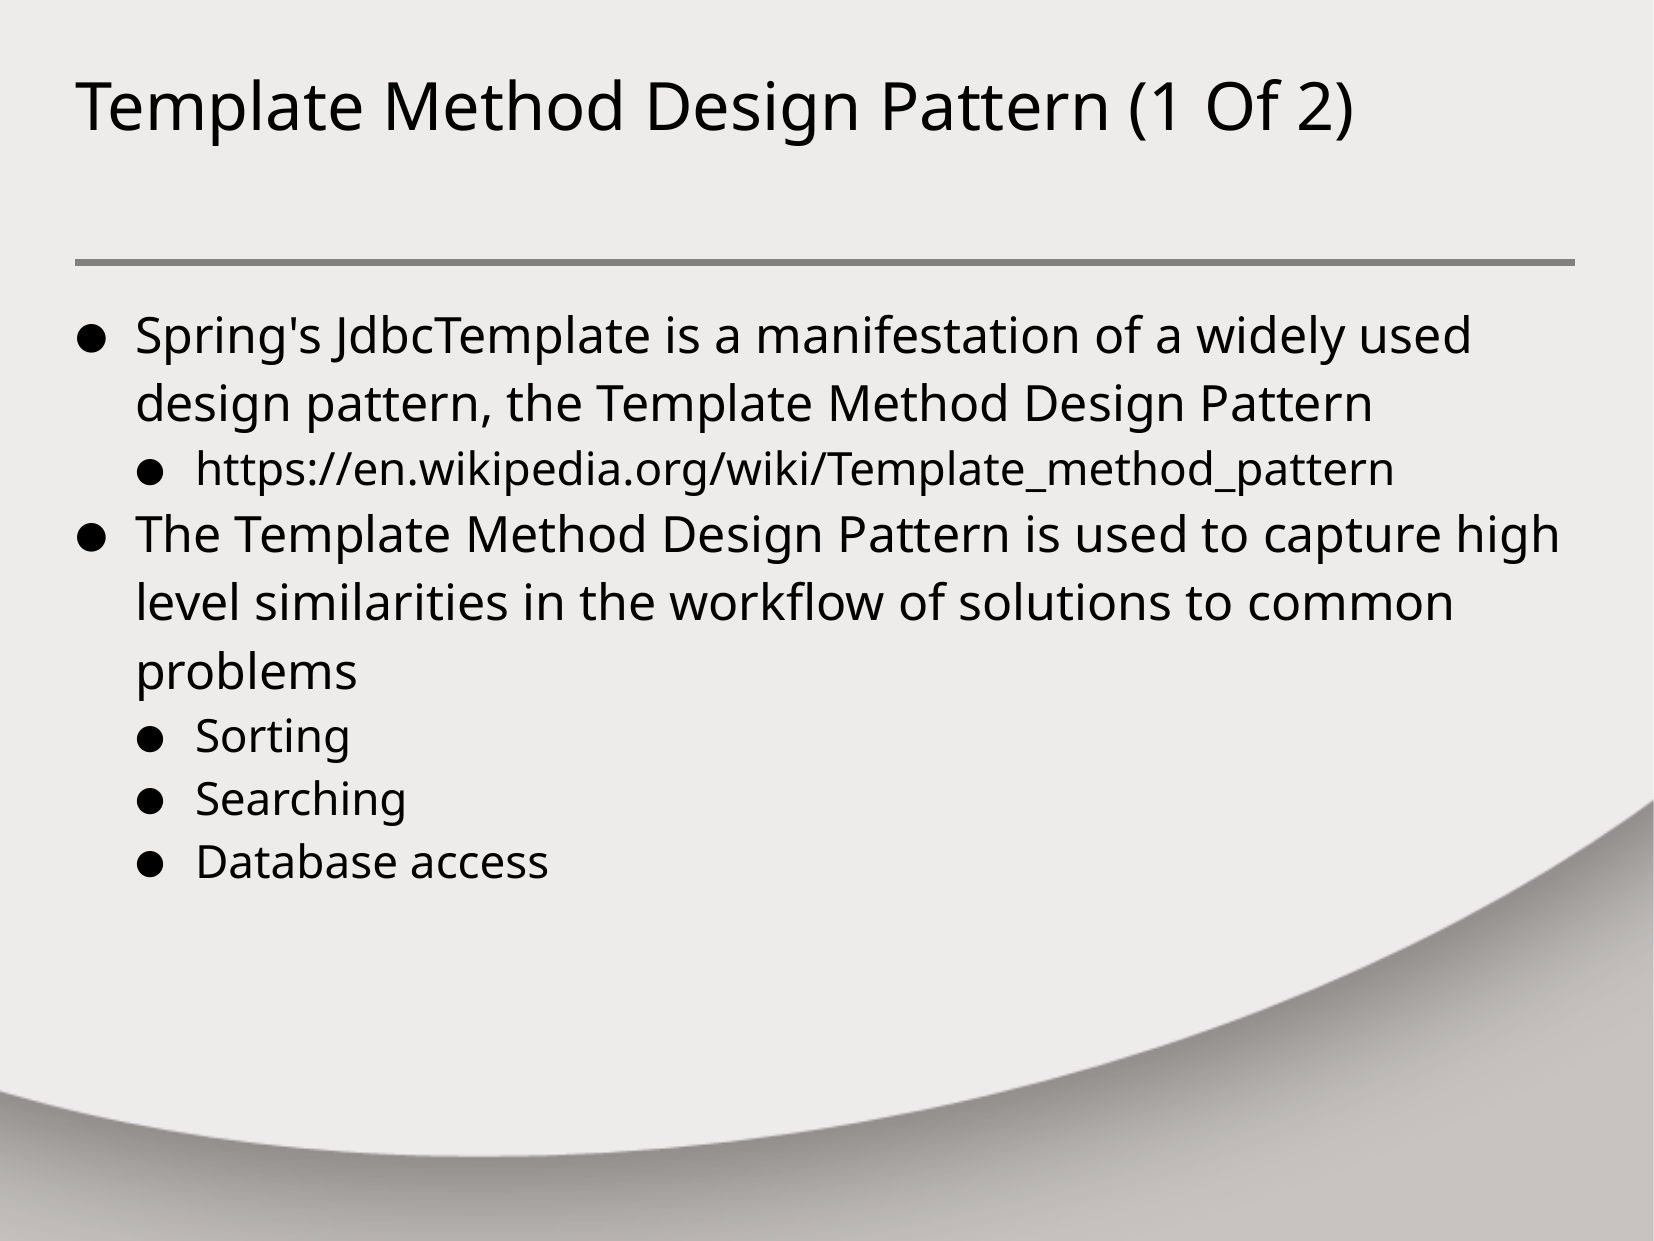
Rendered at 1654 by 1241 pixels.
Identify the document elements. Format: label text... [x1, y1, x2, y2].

list Spring's JdbcTemplate is a manifestation of a widely used design pattern, the Template Method Design Pattern https://en.wikipedia.org/wiki/Template_method_pattern The Template Method Design Pattern is used to capture high level similarities in the workflow of solutions to common problems Sorting Searching Database access [75, 300, 1576, 1163]
title Template Method Design Pattern (1 Of 2) [75, 75, 1576, 226]
picture [0, 0, 1654, 1241]
